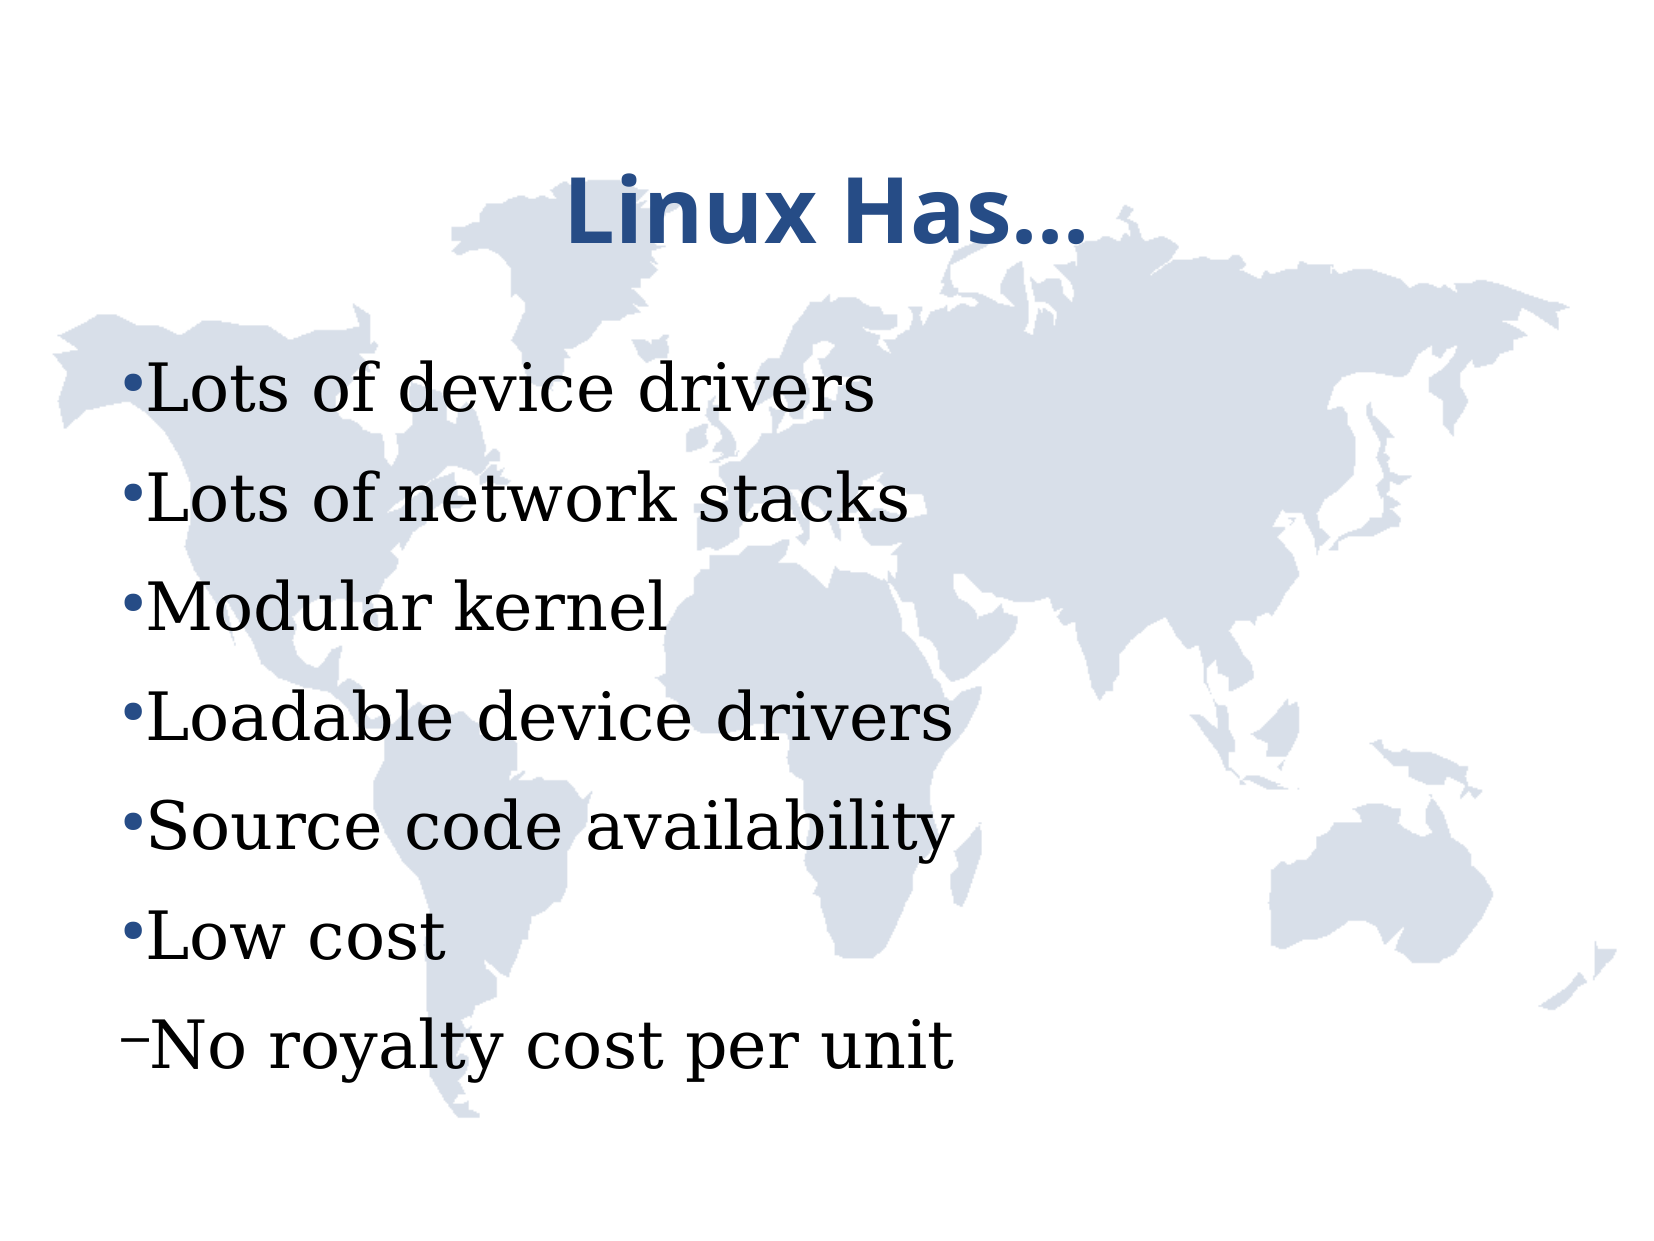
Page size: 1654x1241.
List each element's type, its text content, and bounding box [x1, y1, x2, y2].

title Linux Has... [121, 102, 1534, 310]
list Lots of device drivers Lots of network stacks Modular kernel Loadable device drivers Source code availability Low cost No royalty cost per unit [121, 344, 1534, 1127]
